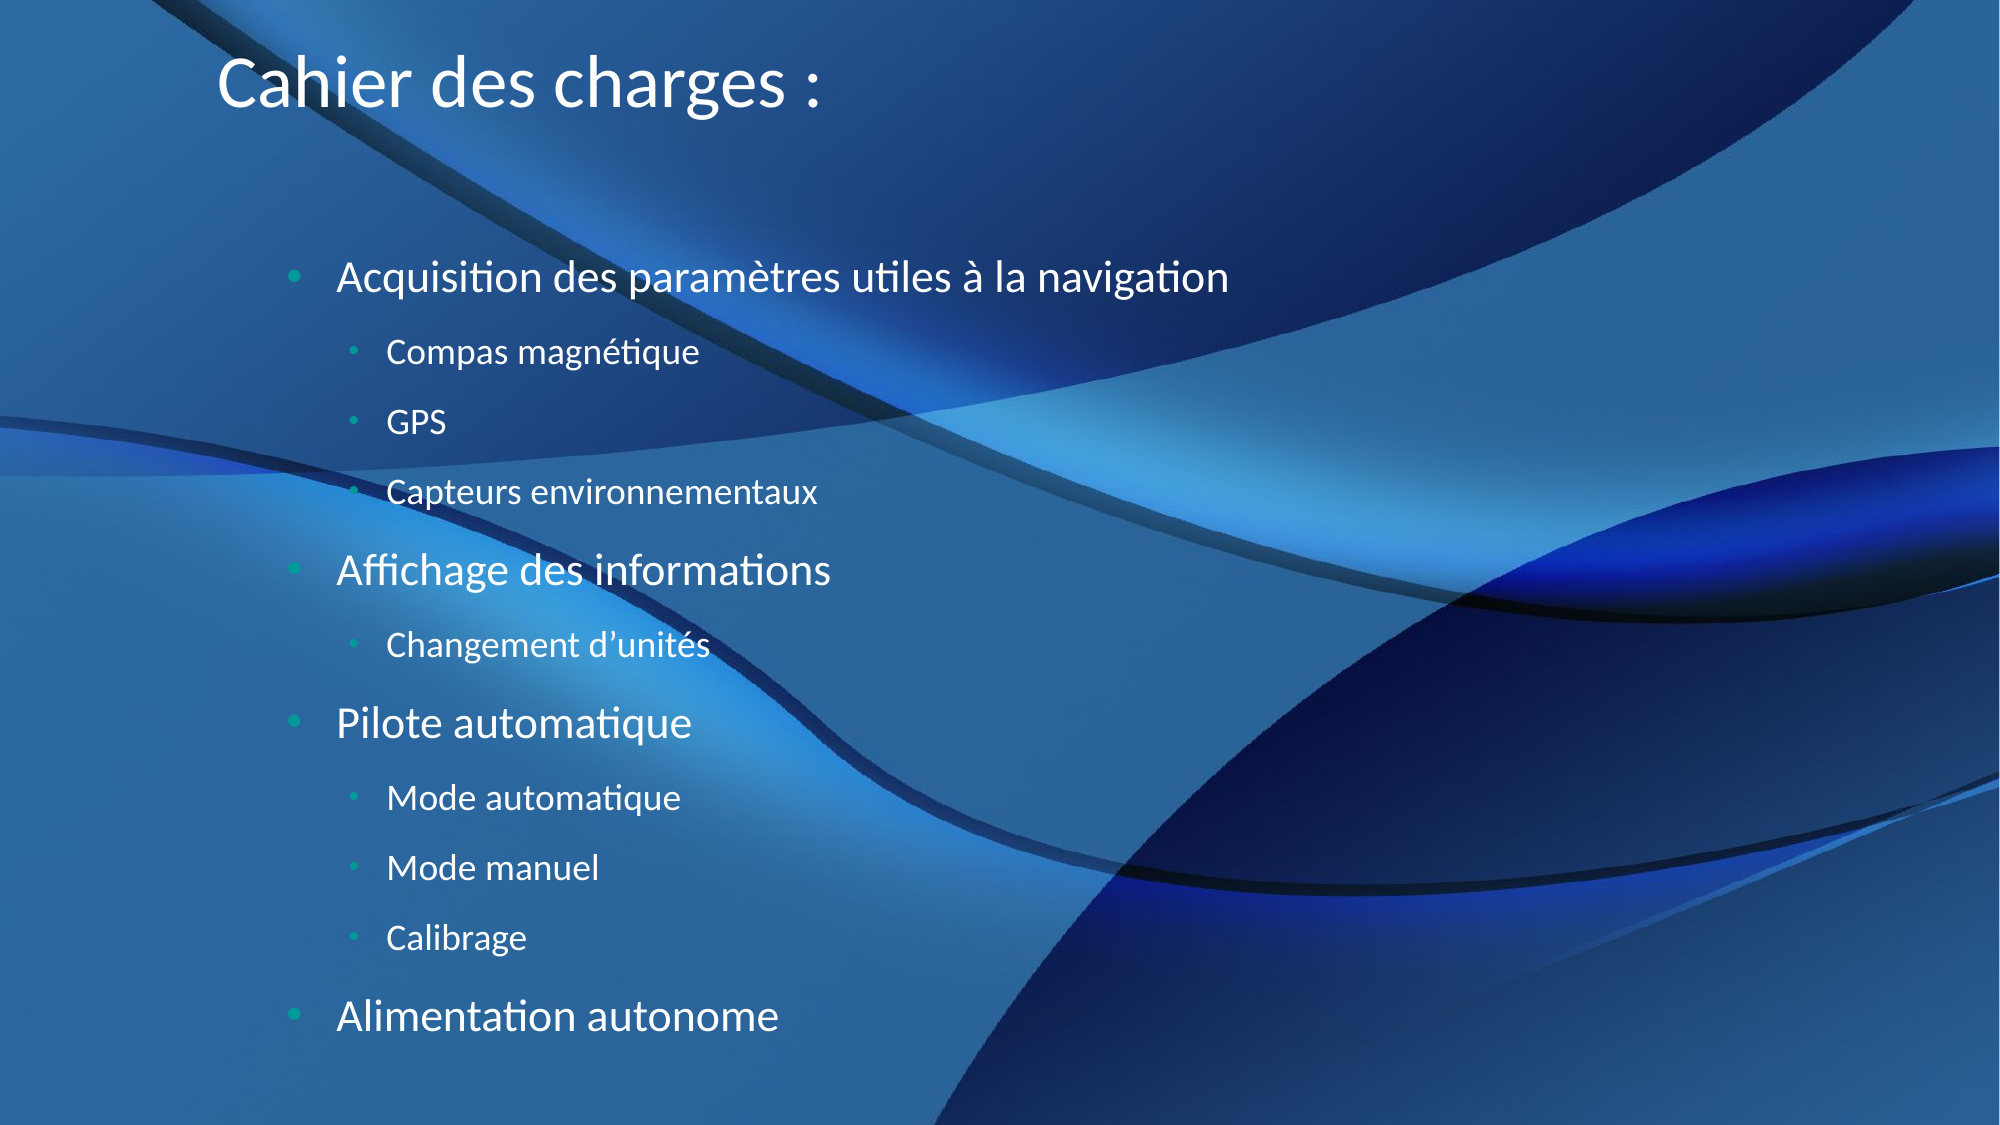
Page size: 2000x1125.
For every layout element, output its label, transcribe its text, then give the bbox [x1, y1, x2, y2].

list Acquisition des paramètres utiles à la navigation Compas magnétique GPS Capteurs environnementaux Affichage des informations Changement d’unités Pilote automatique Mode automatique Mode manuel Calibrage Alimentation autonome [271, 246, 1915, 993]
picture [0, 0, 2000, 1125]
title Cahier des charges : [202, 35, 1903, 188]
